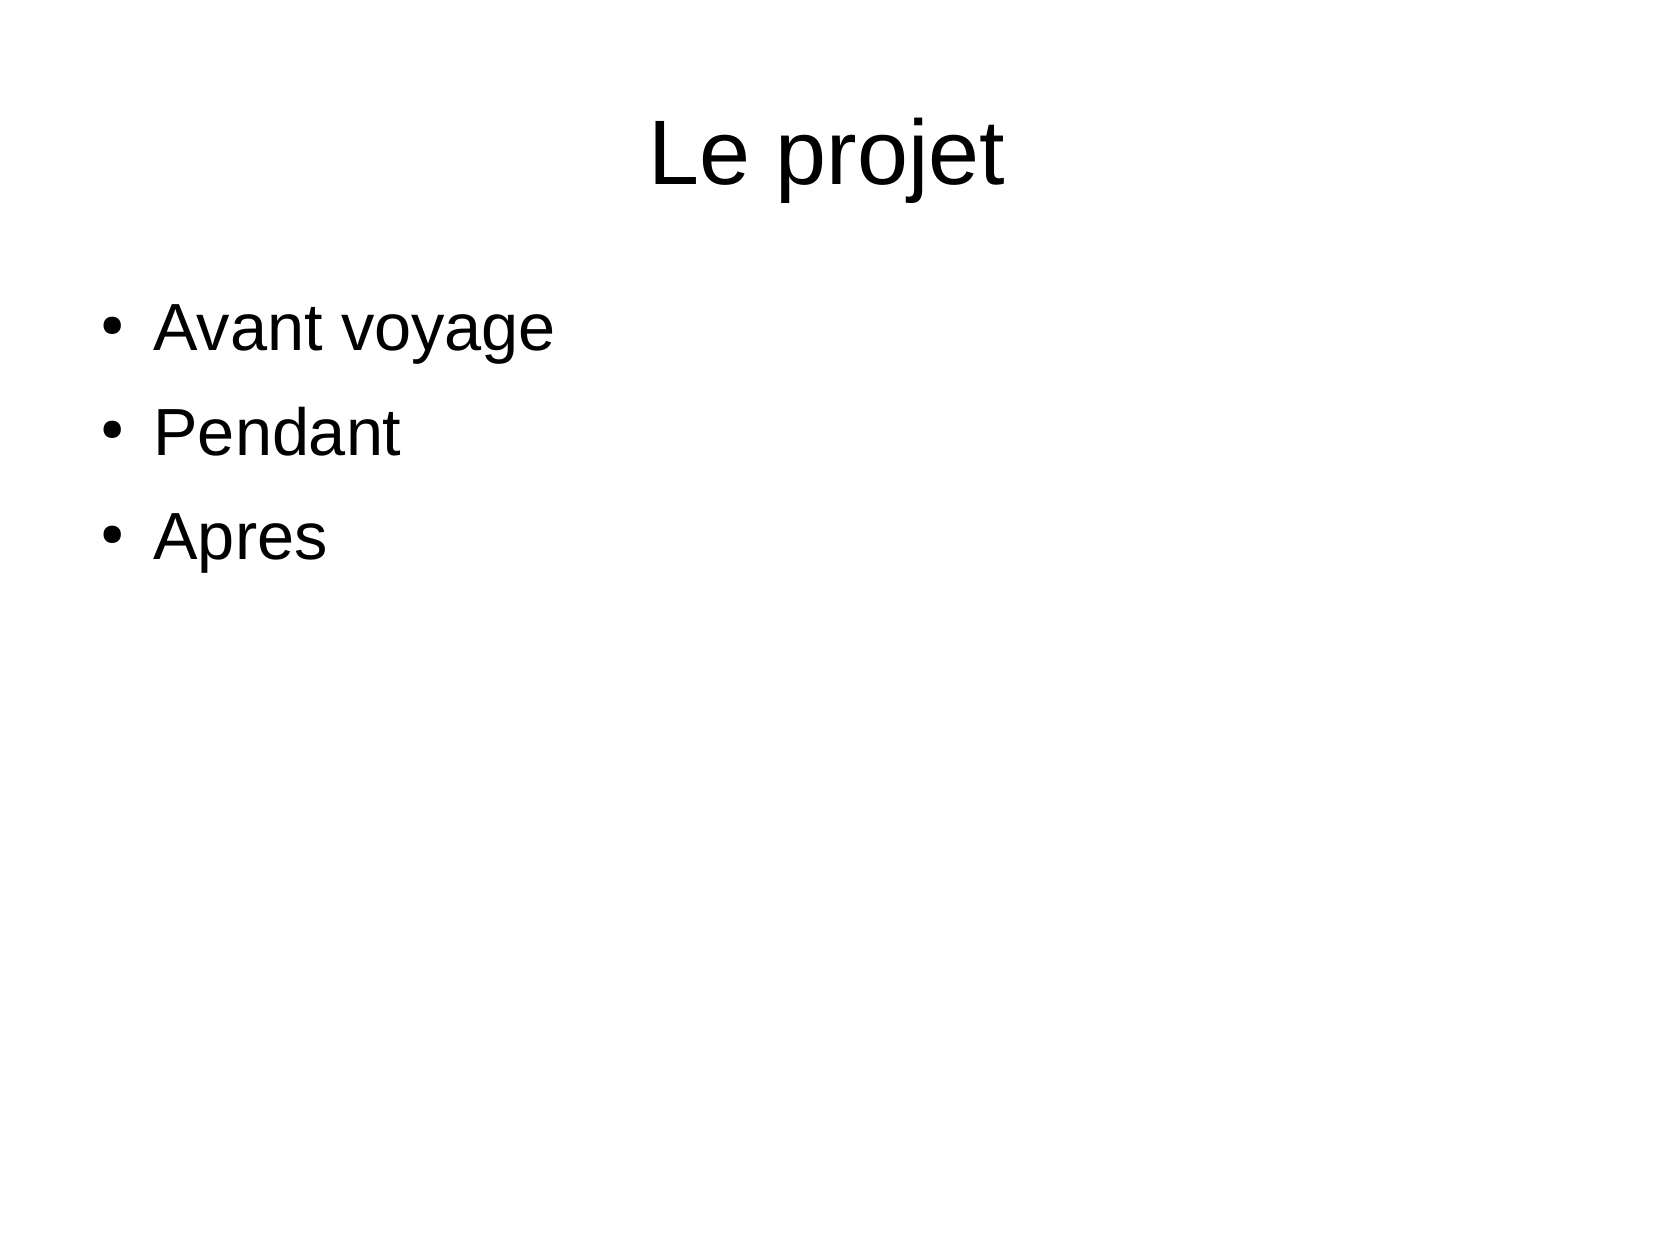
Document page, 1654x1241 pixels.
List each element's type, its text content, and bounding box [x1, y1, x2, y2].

title Le projet [82, 49, 1571, 257]
list Avant voyage Pendant Apres [82, 290, 1571, 1010]
